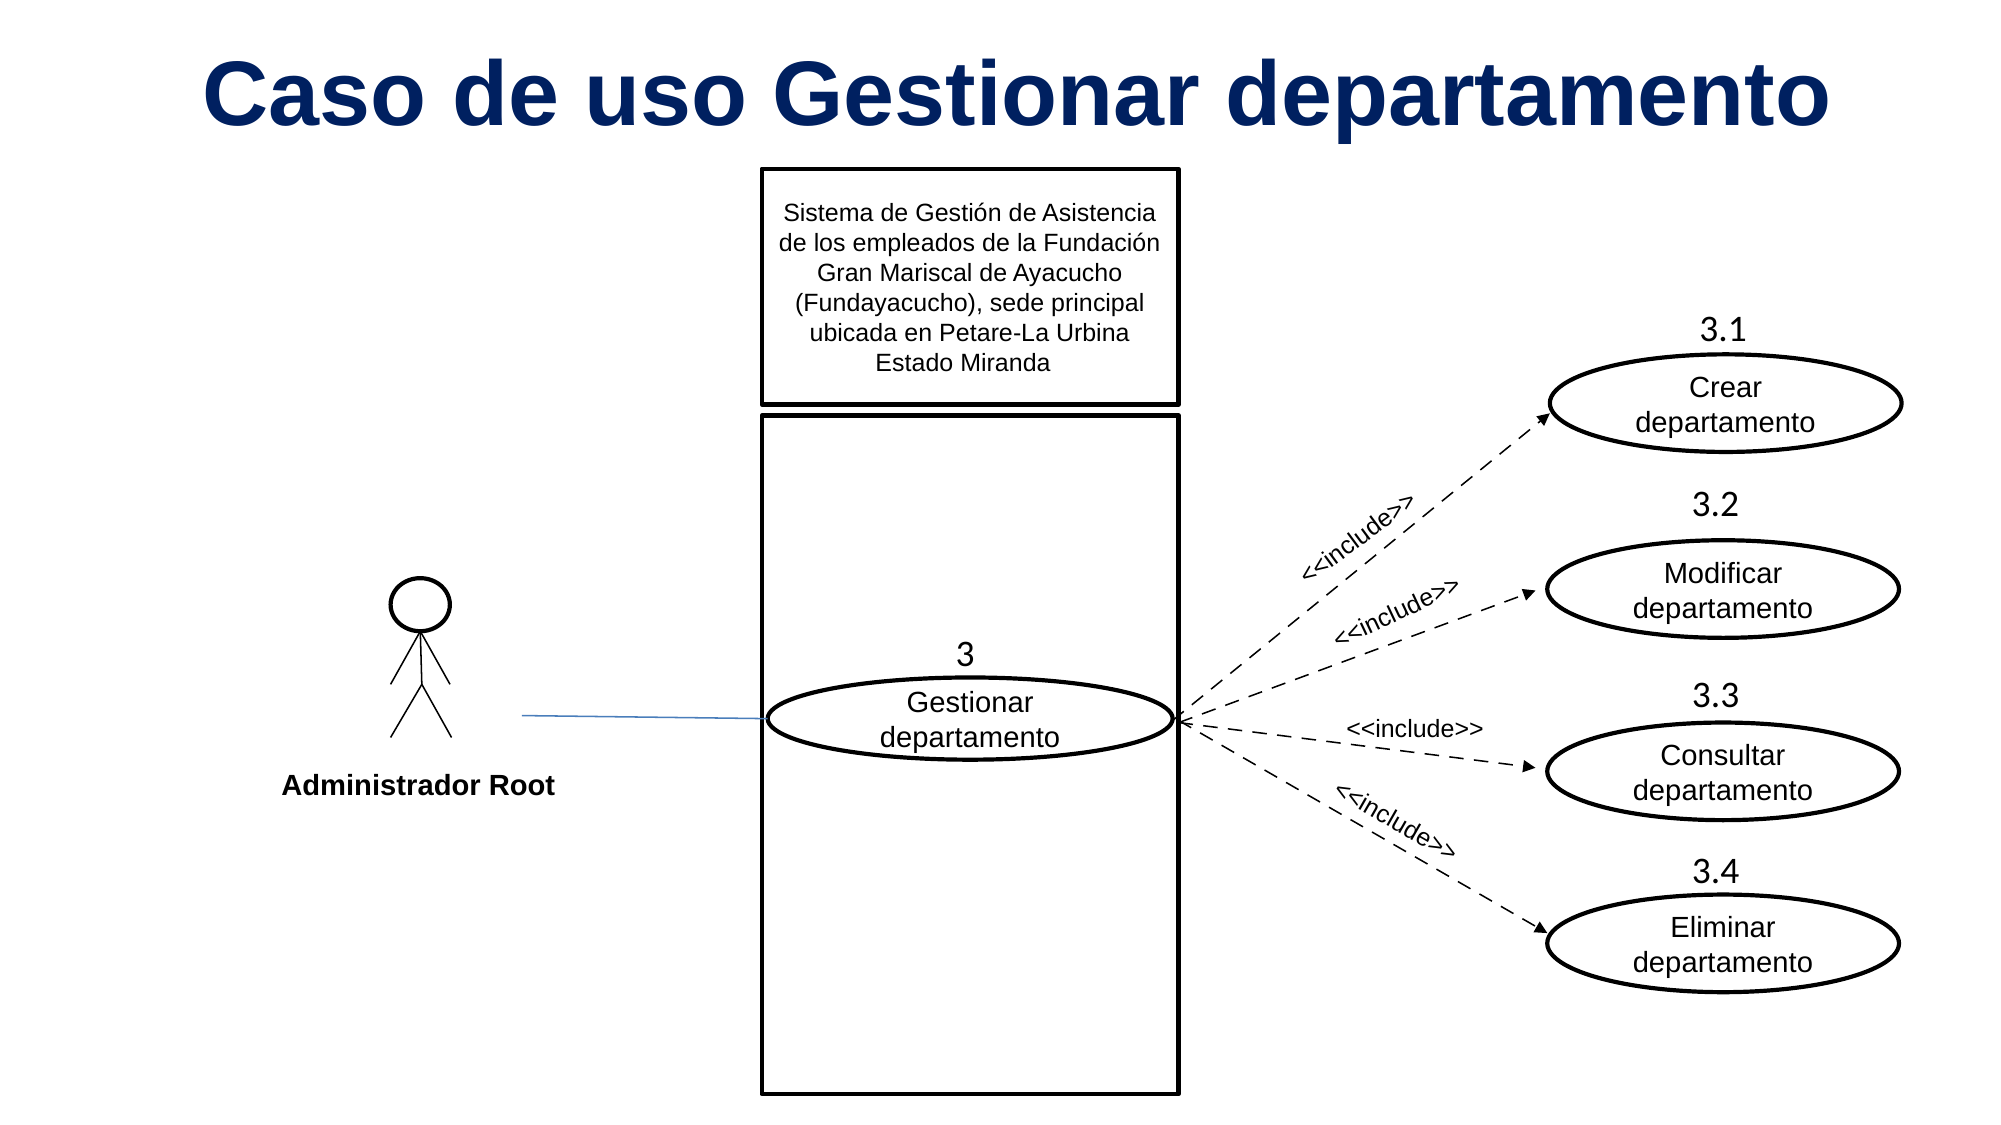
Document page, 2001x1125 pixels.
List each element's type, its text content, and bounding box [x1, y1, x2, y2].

text_box <<include>> [1331, 705, 1533, 750]
text_box Gestionar departamento [767, 677, 1173, 760]
text_box <<include>> [1276, 449, 1463, 605]
text_box 3.4 [1677, 838, 1796, 899]
text_box Eliminar departamento [1547, 896, 1900, 993]
text_box [390, 578, 450, 632]
text_box 3.1 [1684, 296, 1803, 357]
text_box 3.2 [1676, 471, 1796, 532]
text_box <<include>> [1313, 758, 1510, 898]
text_box 3.3 [1677, 662, 1796, 723]
text_box [761, 415, 1179, 718]
text_box Crear departamento [1549, 355, 1902, 452]
text_box Sistema de Gestión de Asistencia de los empleados de la Fundación Gran Mariscal de Ayacucho (Fundayacucho), sede principal ubicada en Petare-La Urbina Estado Miranda [761, 168, 1179, 405]
text_box [761, 718, 1179, 1095]
text_box Administrador Root [266, 758, 584, 809]
text_box Modificar departamento [1547, 540, 1900, 638]
text_box <<include>> [1311, 540, 1512, 667]
text_box Caso de uso Gestionar departamento [187, 38, 1932, 154]
text_box 3 [940, 621, 1007, 682]
text_box Consultar departamento [1547, 723, 1900, 821]
